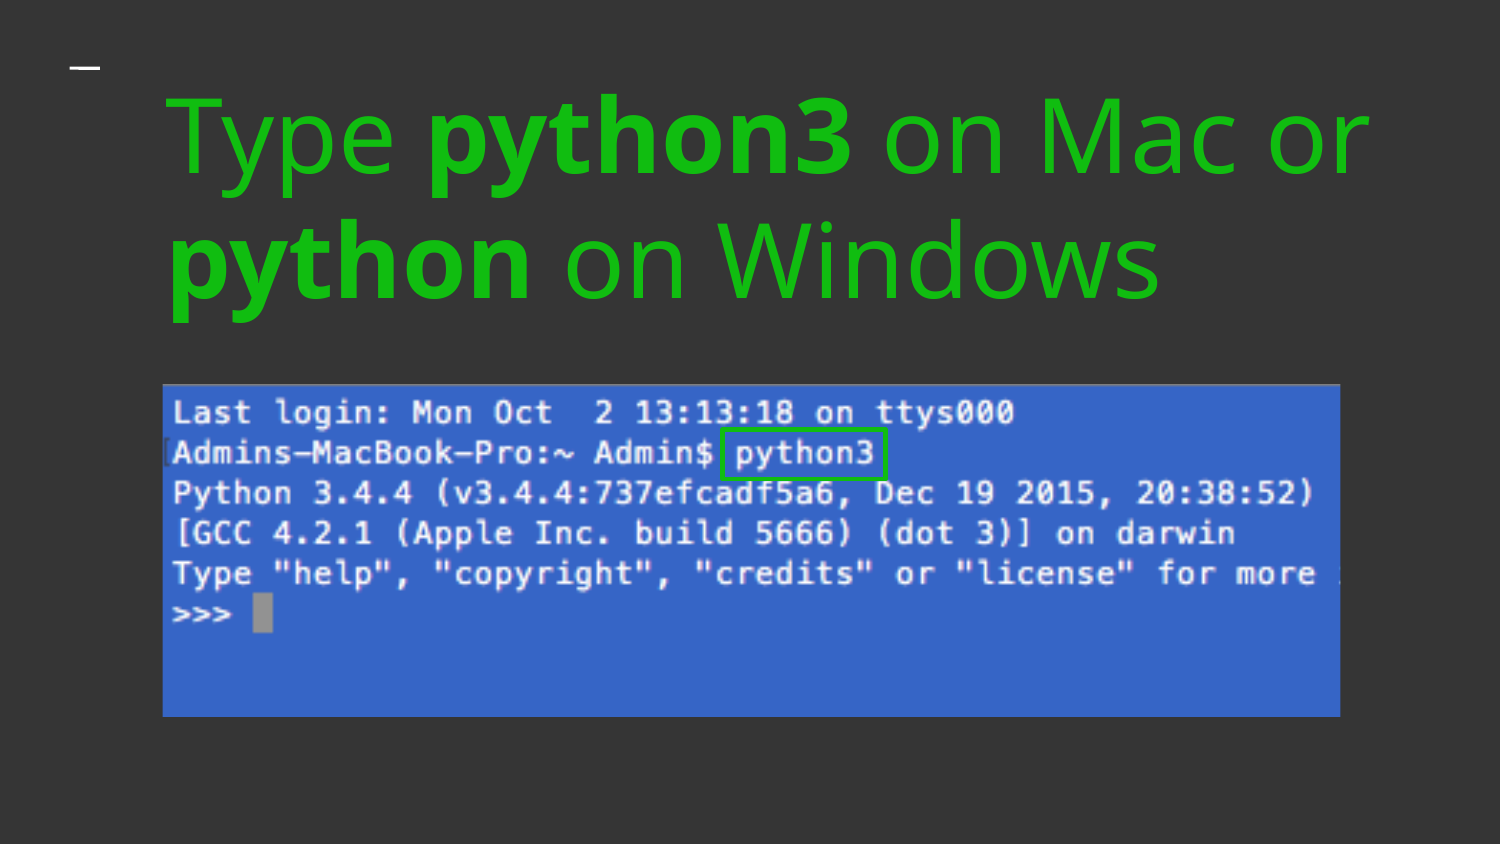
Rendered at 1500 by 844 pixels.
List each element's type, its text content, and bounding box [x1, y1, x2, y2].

picture [162, 384, 1341, 717]
title Type python3 on Mac or python on Windows [150, 54, 1443, 227]
